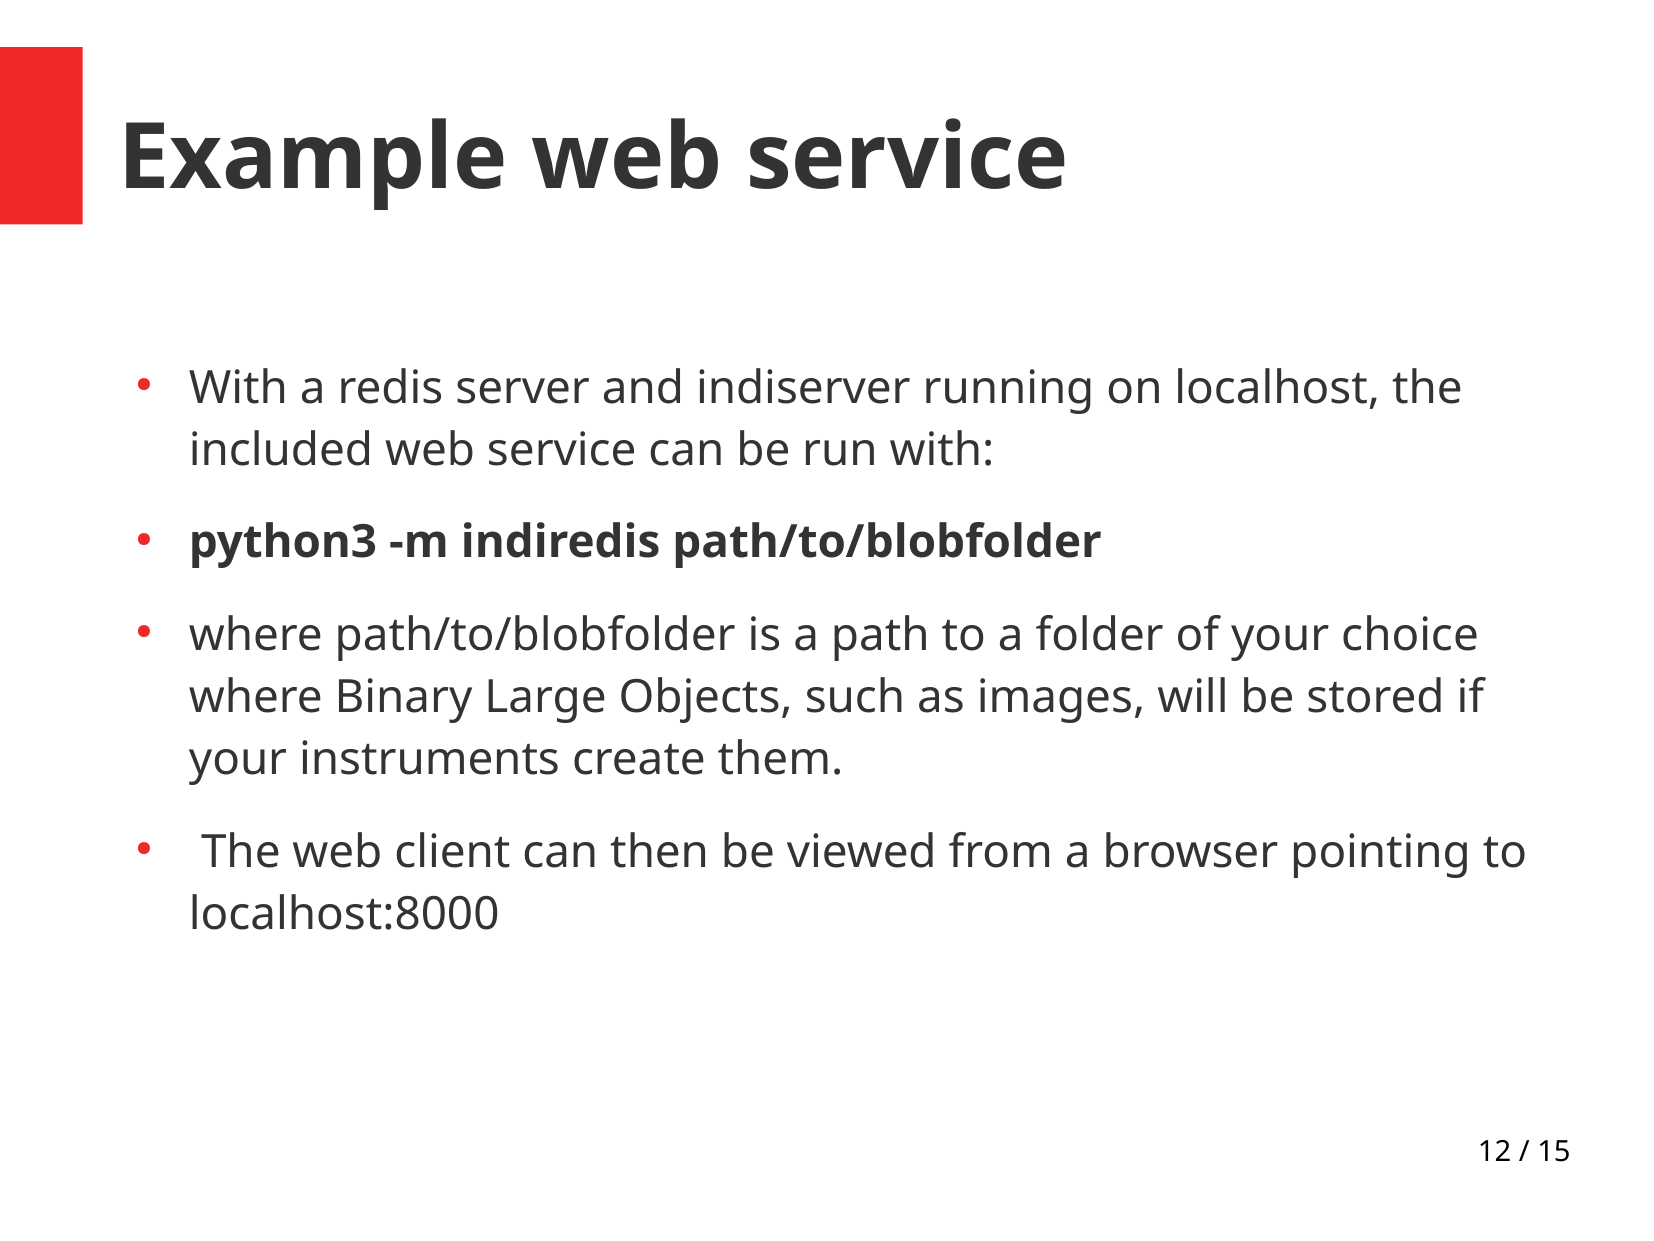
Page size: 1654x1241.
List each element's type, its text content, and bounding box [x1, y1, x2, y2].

title Example web service [118, 49, 1571, 257]
list With a redis server and indiserver running on localhost, the included web service can be run with: python3 -m indiredis path/to/blobfolder where path/to/blobfolder is a path to a folder of your choice where Binary Large Objects, such as images, will be stored if your instruments create them. The web client can then be viewed from a browser pointing to localhost:8000 [118, 354, 1536, 969]
